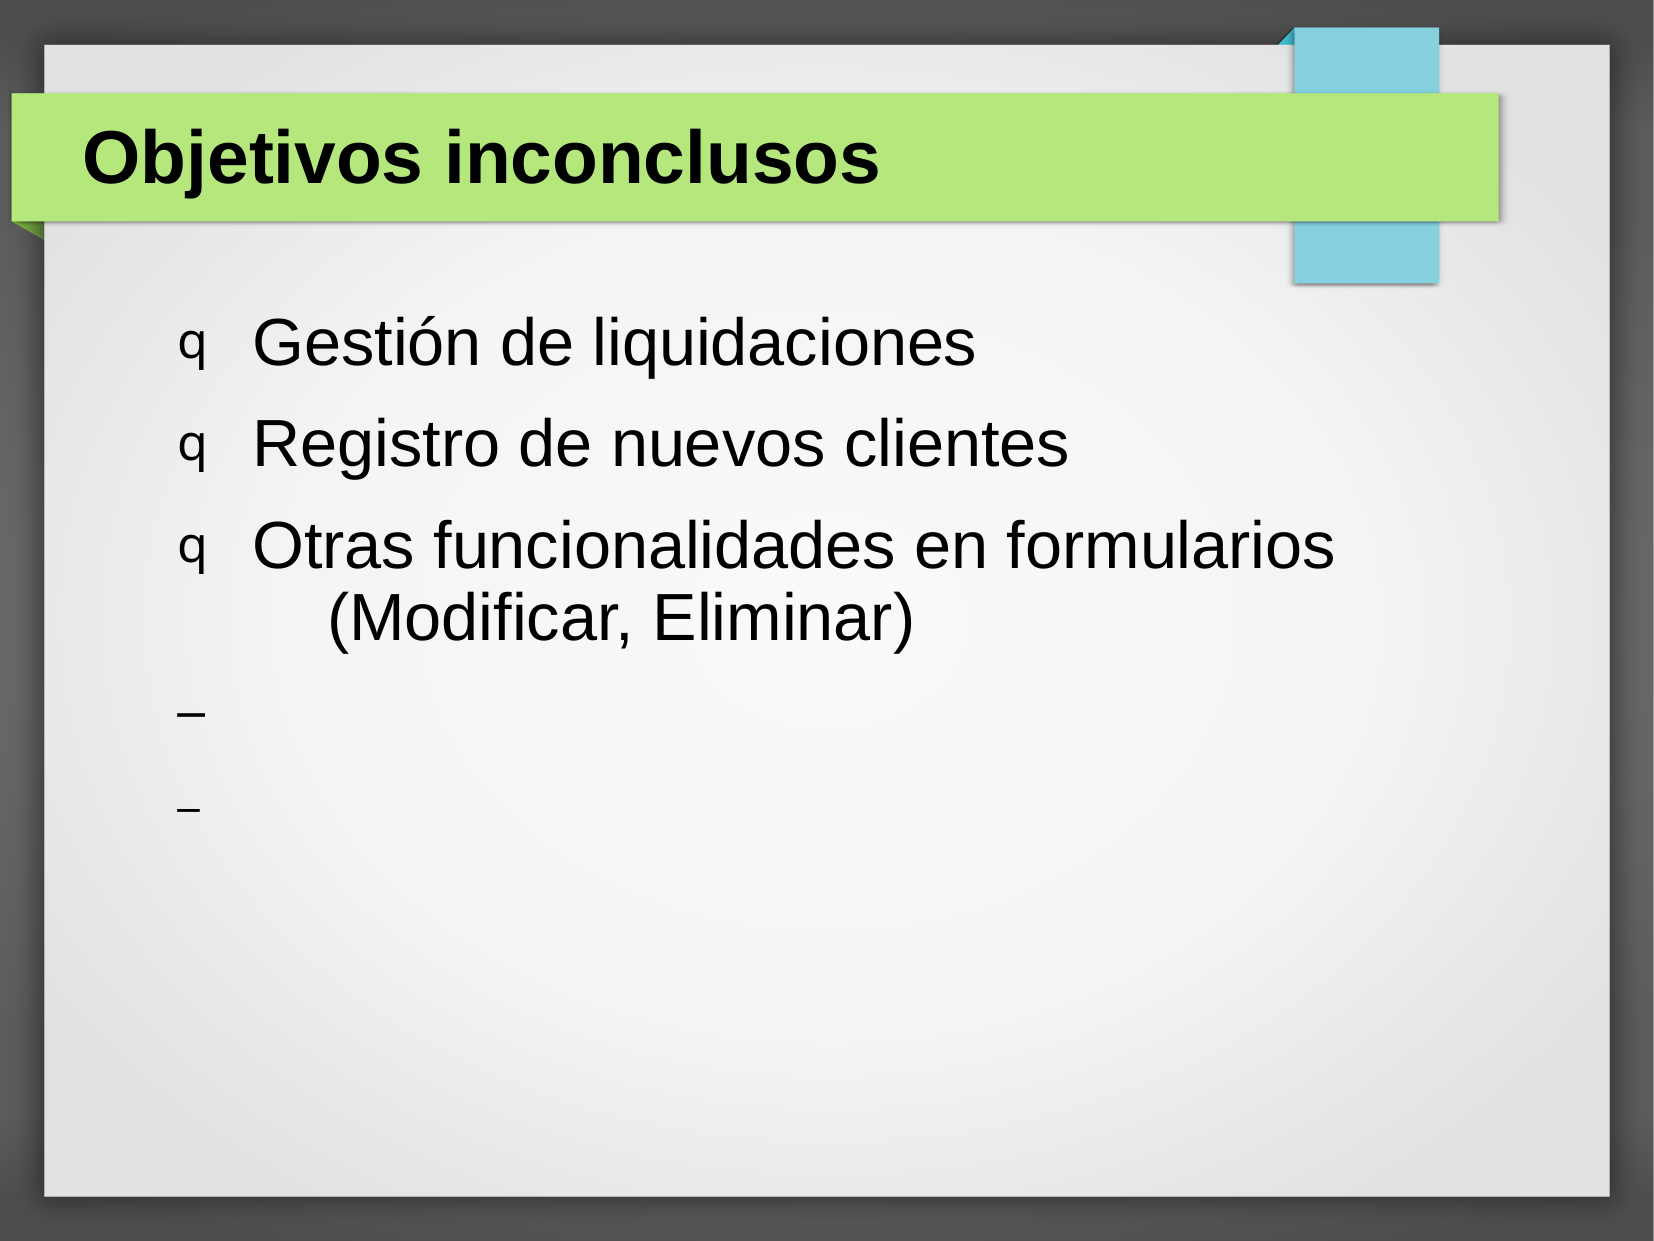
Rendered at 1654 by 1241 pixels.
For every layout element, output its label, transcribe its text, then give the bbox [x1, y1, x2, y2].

list Gestión de liquidaciones Registro de nuevos clientes Otras funcionalidades en formularios (Modificar, Eliminar) [177, 307, 1477, 1004]
title Objetivos inconclusos [82, 94, 1264, 213]
